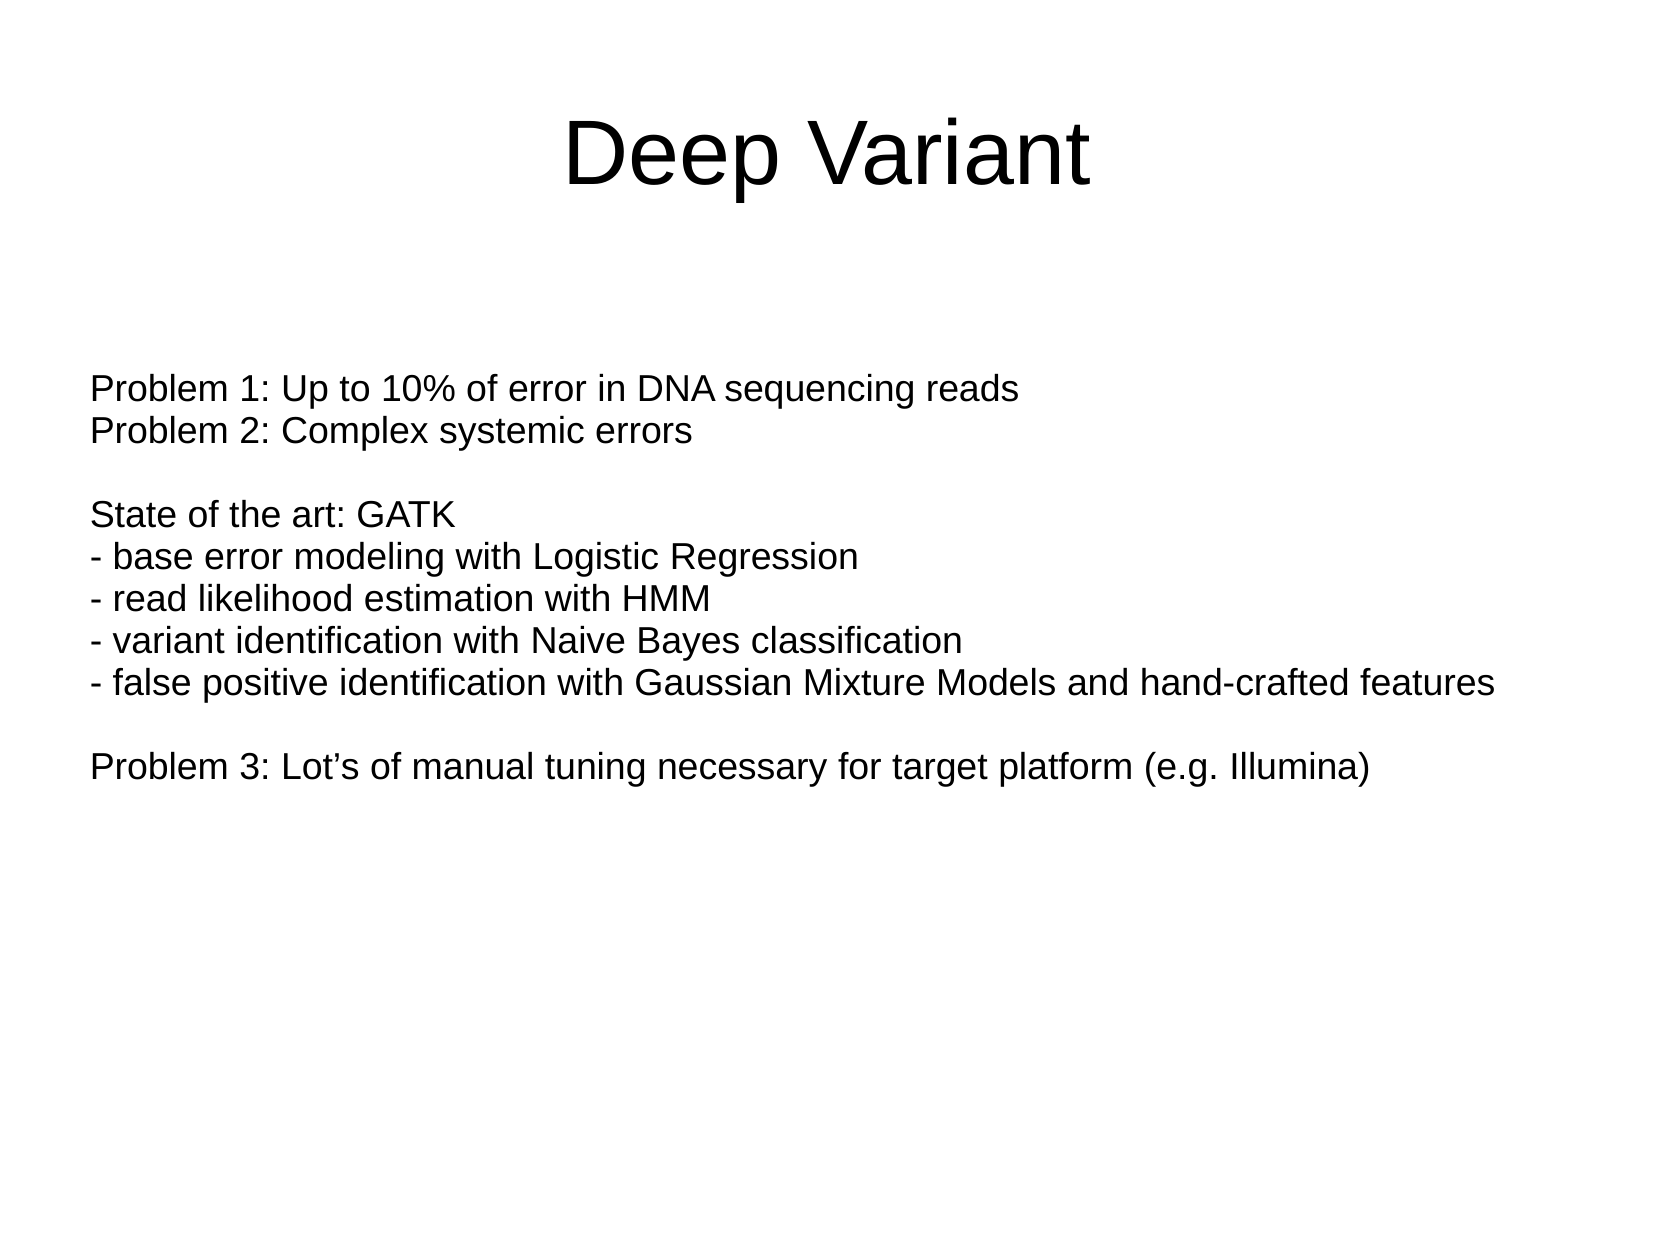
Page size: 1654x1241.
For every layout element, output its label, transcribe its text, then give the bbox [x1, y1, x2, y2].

title Deep Variant [82, 49, 1571, 257]
text_box Problem 1: Up to 10% of error in DNA sequencing reads Problem 2: Complex systemic errors State of the art: GATK - base error modeling with Logistic Regression - read likelihood estimation with HMM - variant identification with Naive Bayes classification - false positive identification with Gaussian Mixture Models and hand-crafted features Problem 3: Lot’s of manual tuning necessary for target platform (e.g. Illumina) [75, 360, 1591, 832]
